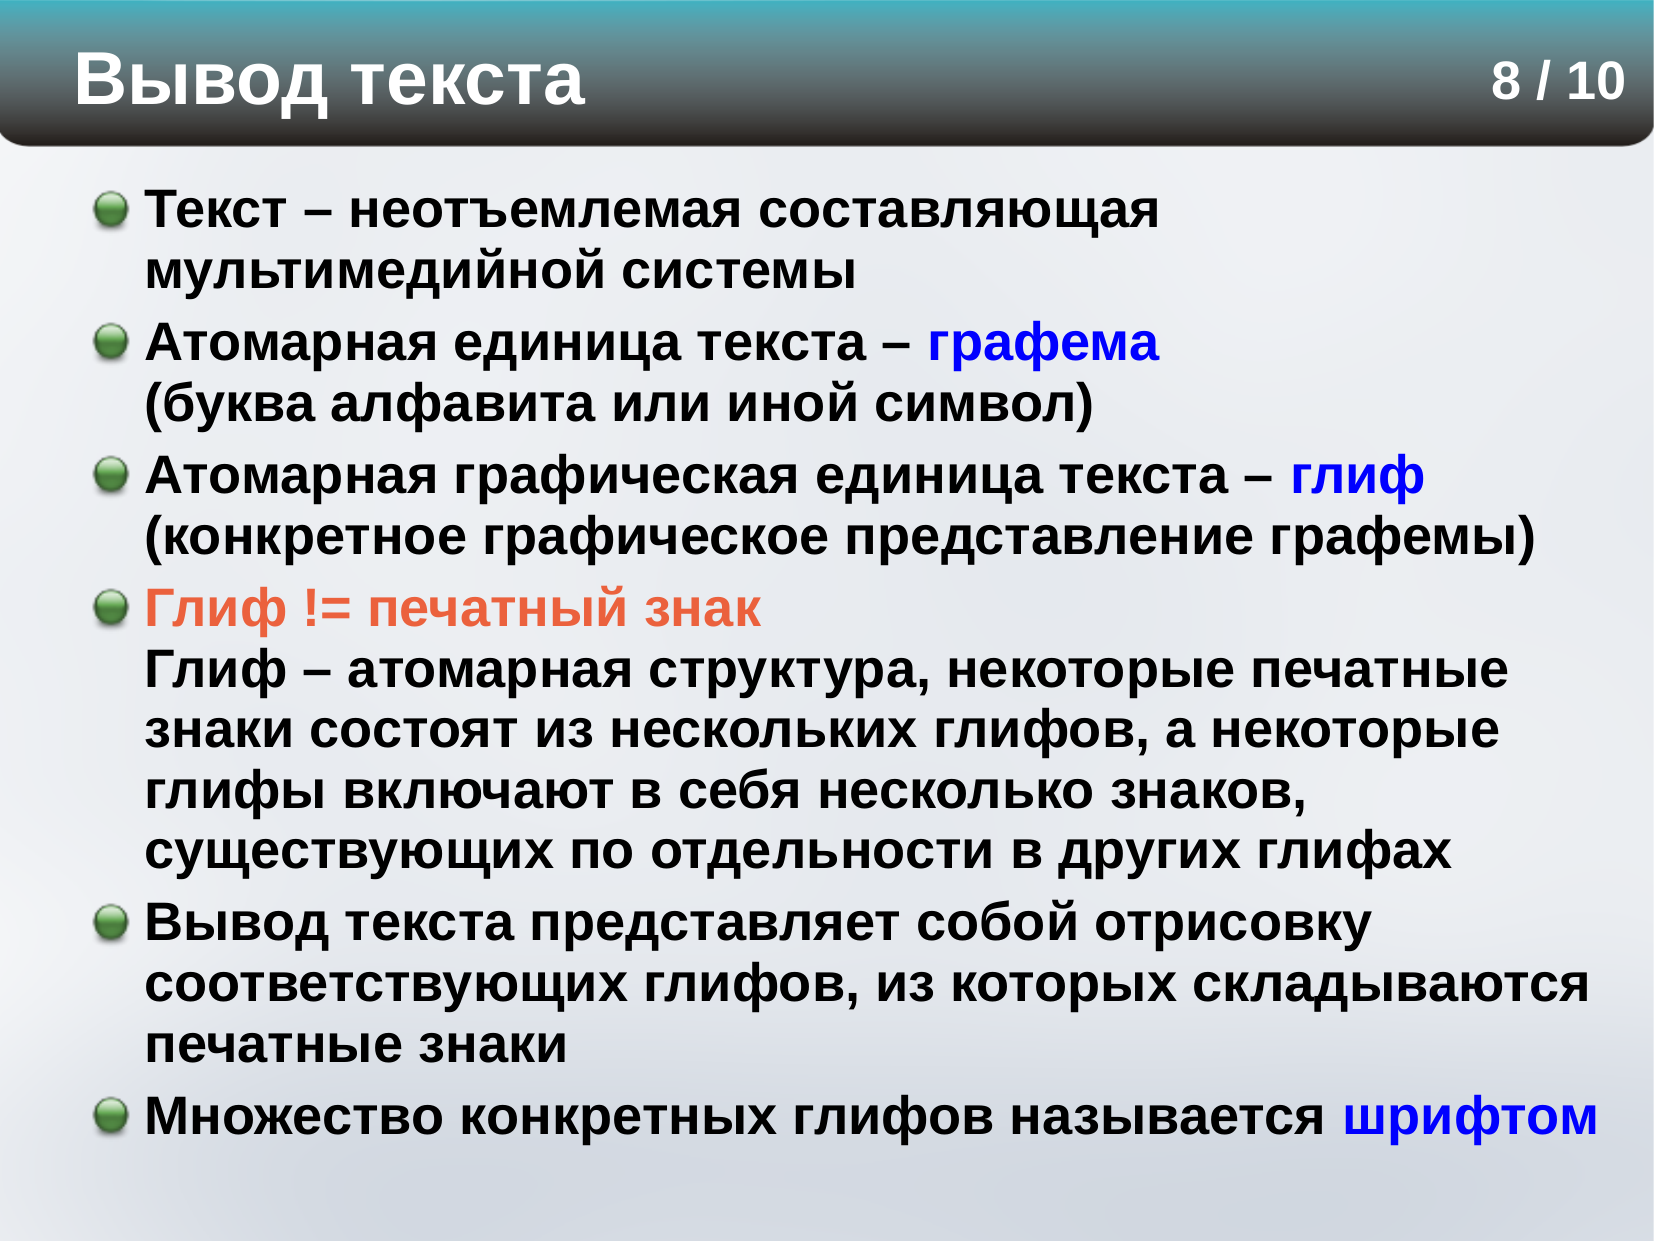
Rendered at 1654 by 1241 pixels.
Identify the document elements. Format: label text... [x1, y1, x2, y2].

picture [0, 0, 1654, 1241]
text_box Текст – неотъемлемая составляющая мультимедийной системы Атомарная единица текста – графема (буква алфавита или иной символ) Атомарная графическая единица текста – глиф (конкретное графическое представление графемы) Глиф != печатный знак Глиф – атомарная структура, некоторые печатные знаки состоят из нескольких глифов, а некоторые глифы включают в себя несколько знаков, существующих по отдельности в других глифах Вывод текста представляет собой отрисовку соответствующих глифов, из которых складываются печатные знаки Множество конкретных глифов называется шрифтом [70, 171, 1625, 1154]
text_box Вывод текста [59, 29, 1359, 129]
text_box <номер> / 10 [1476, 42, 1654, 179]
